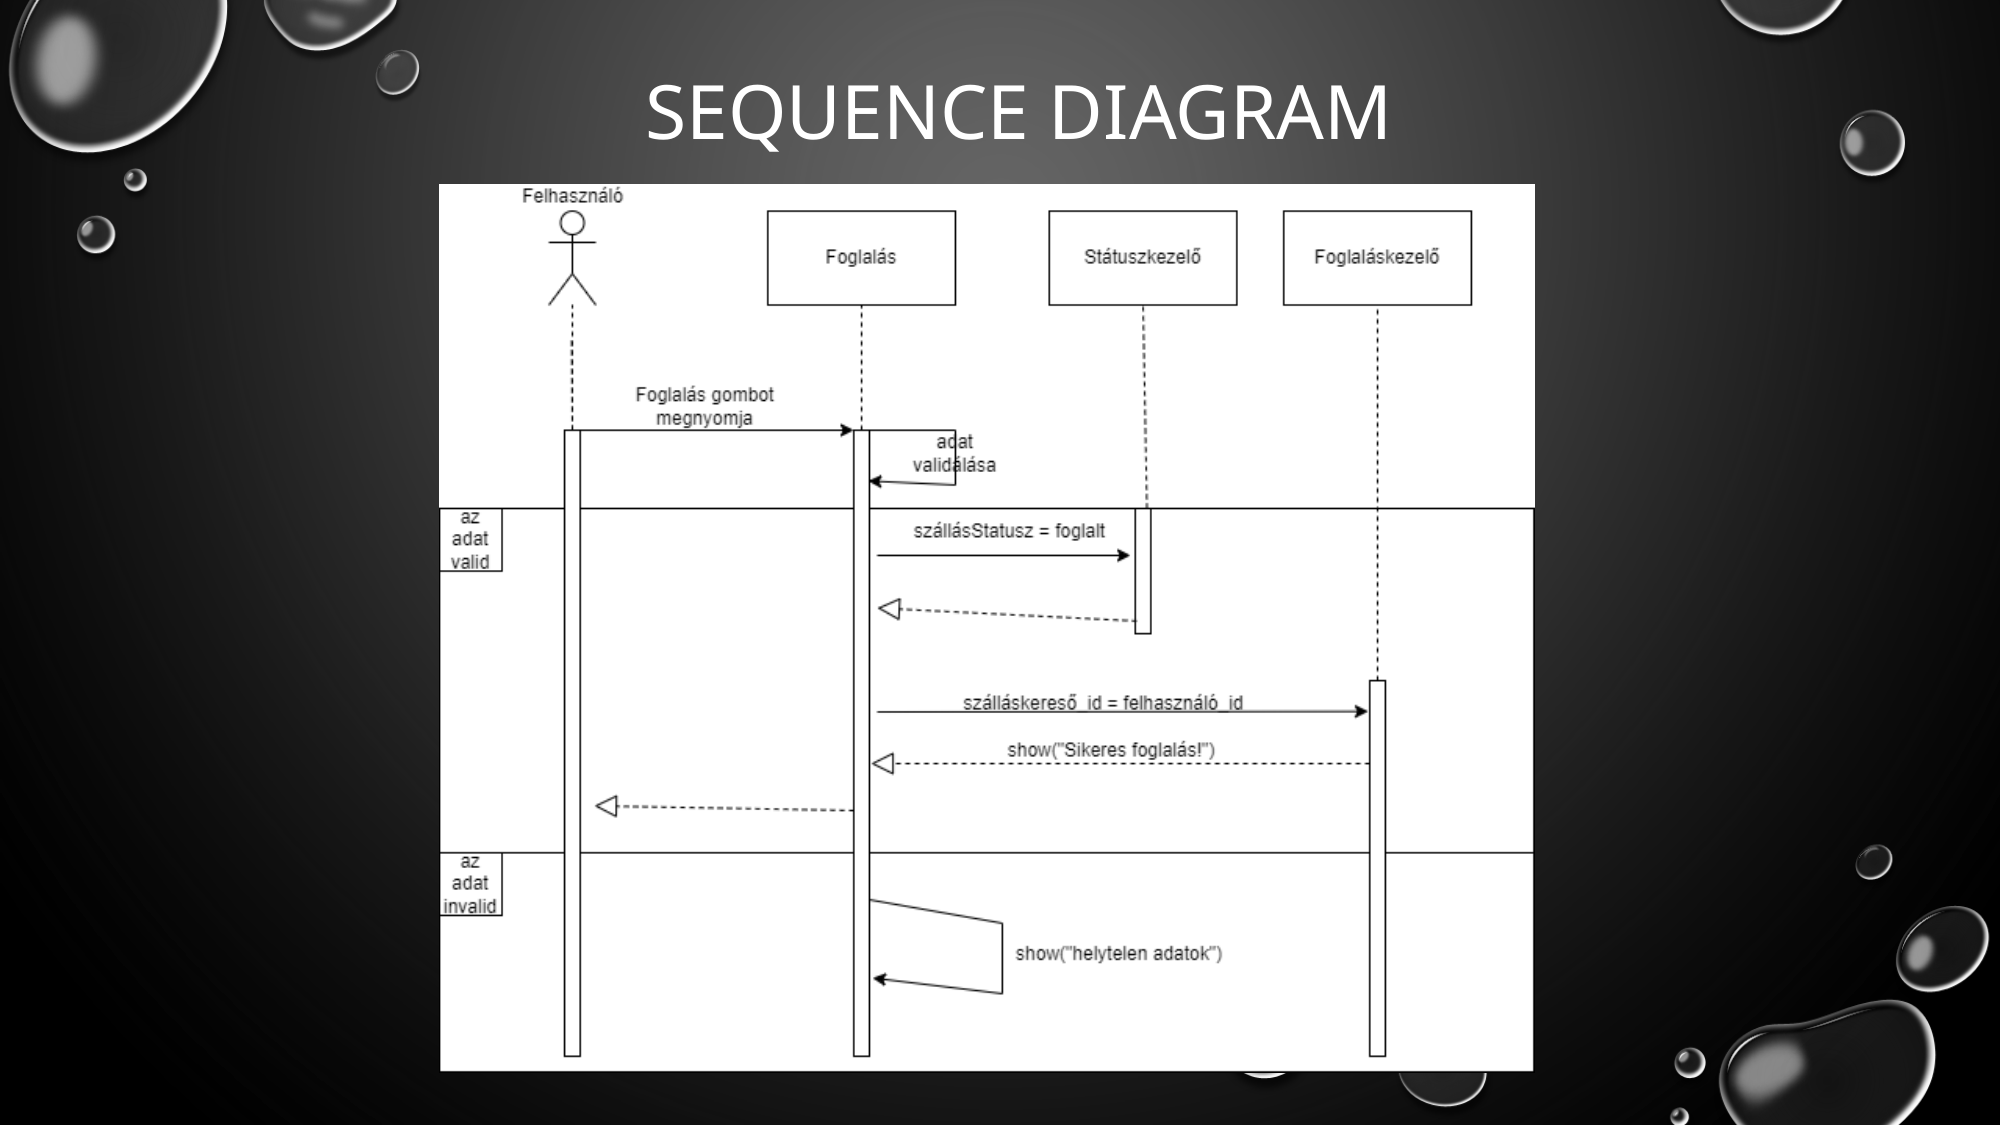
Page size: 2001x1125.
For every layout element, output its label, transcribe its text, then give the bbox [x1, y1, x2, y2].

title Sequence diagram [169, 28, 1870, 291]
picture [439, 184, 1535, 1073]
